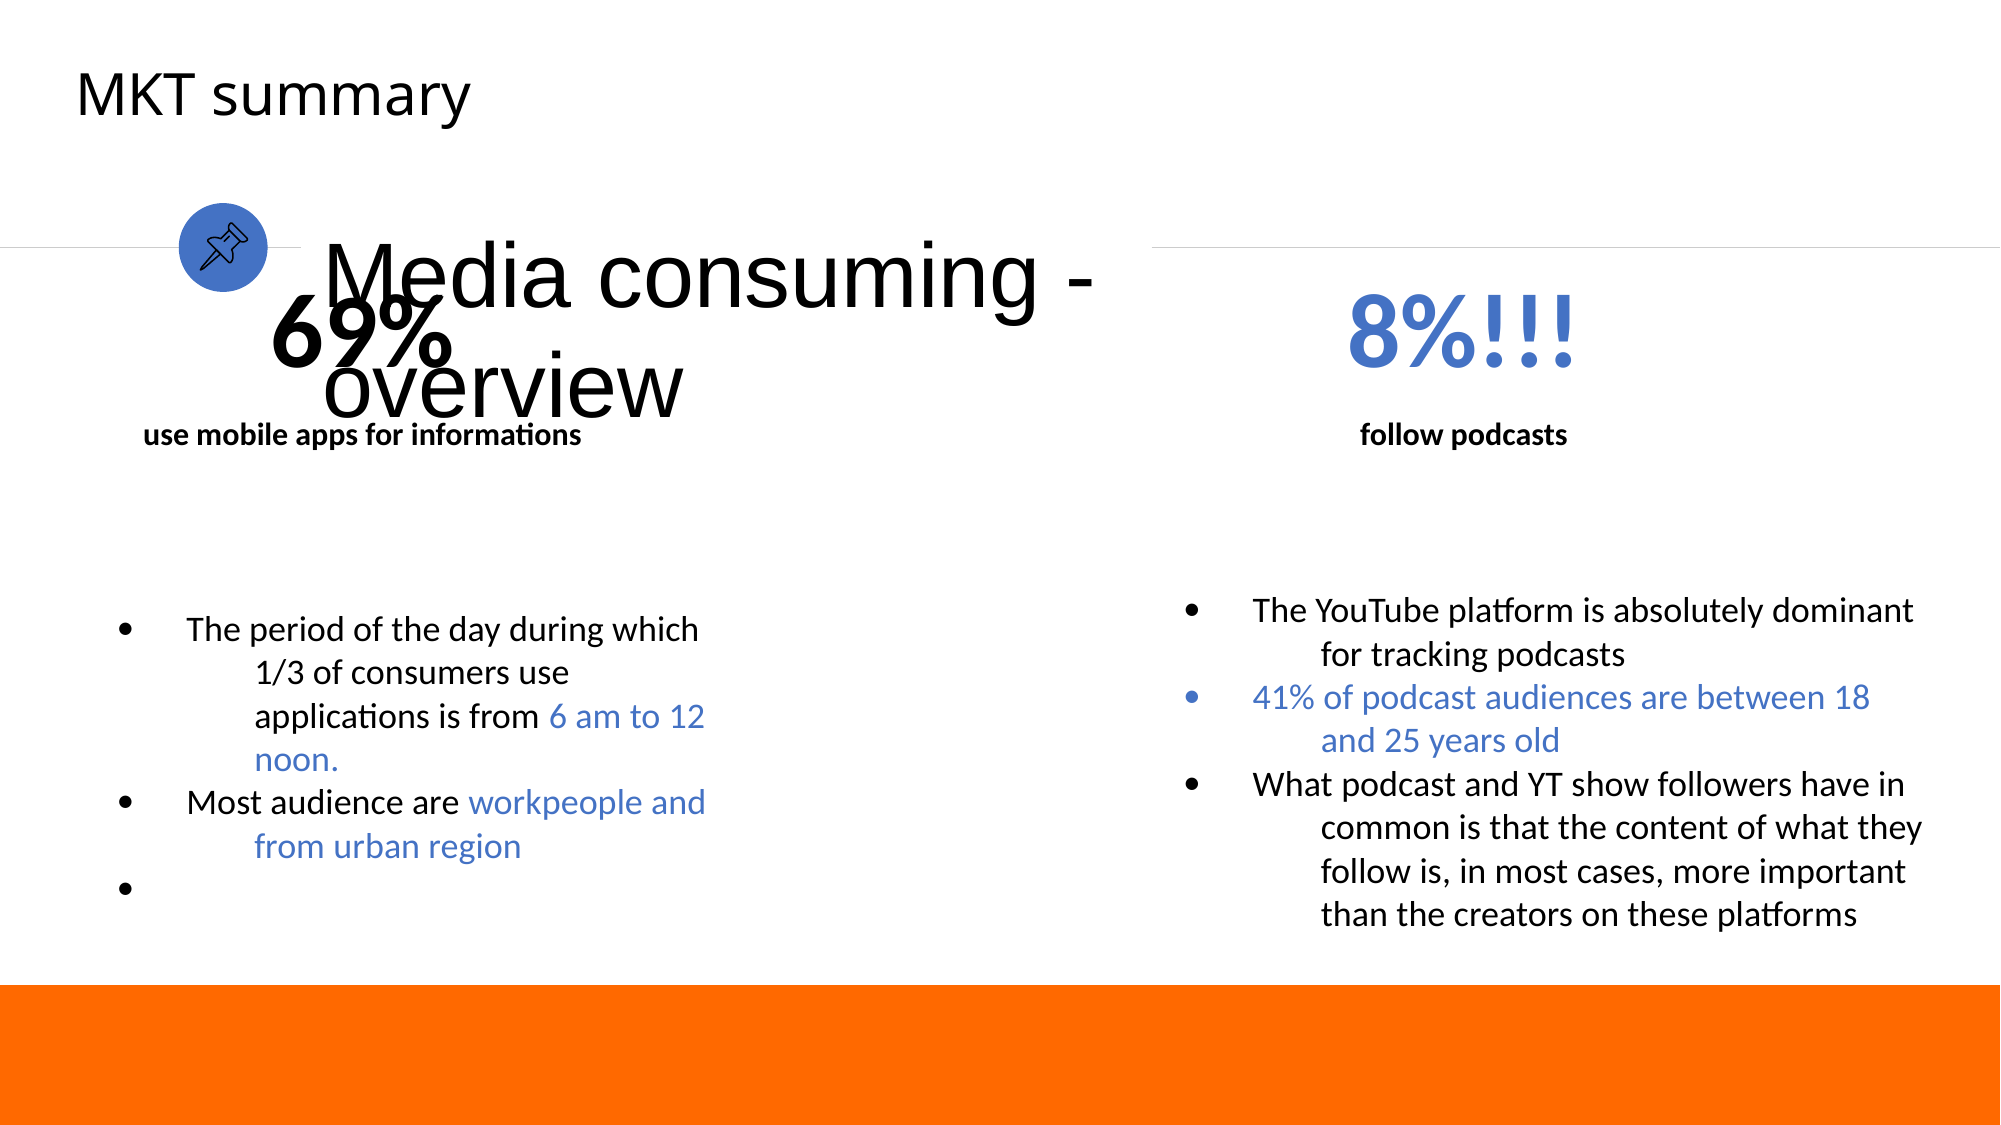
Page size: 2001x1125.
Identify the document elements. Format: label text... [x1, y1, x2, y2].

text_box 8%!!! follow podcasts [1136, 223, 1793, 552]
text_box MKT summary [60, 16, 1863, 169]
text_box [0, 985, 2000, 1125]
title Media consuming - overview [302, 196, 1240, 321]
text_box The YouTube platform is absolutely dominant for tracking podcasts 41% of podcast audiences are between 18 and 25 years old What podcast and YT show followers have in common is that the content of what they follow is, in most cases, more important than the creators on these platforms [1100, 566, 1947, 1001]
text_box The period of the day during which 1/3 of consumers use applications is from 6 am to 12 noon. Most audience are workpeople and from urban region [34, 585, 774, 889]
text_box 69% use mobile apps for informations [34, 223, 691, 552]
